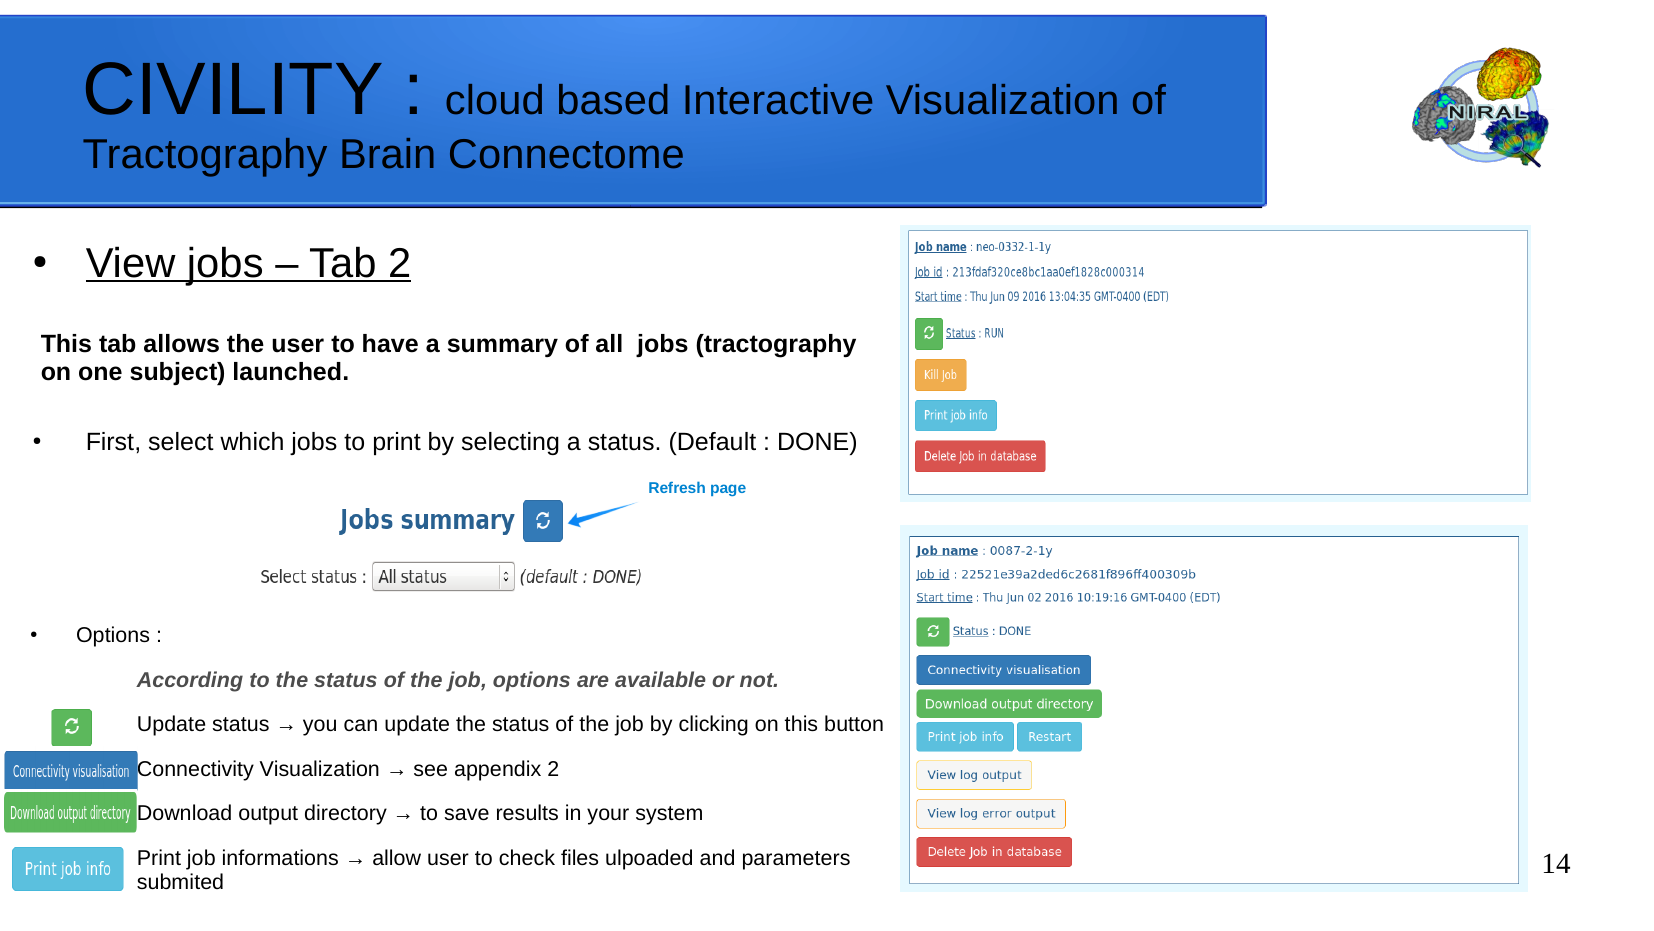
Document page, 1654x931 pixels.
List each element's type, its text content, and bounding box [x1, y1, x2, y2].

picture [900, 225, 1531, 502]
picture [227, 479, 676, 592]
text_box Refresh page [615, 480, 751, 511]
picture [900, 525, 1528, 892]
picture [2, 704, 138, 833]
picture [9, 846, 124, 892]
picture [0, 13, 1270, 212]
picture [1395, 20, 1576, 196]
text_box This tab allows the user to have a summary of all jobs (tractography on one subject) launched. [0, 330, 871, 416]
text_box Options : According to the status of the job, options are available or not. Update status → you can update the status of the job by clicking on this button Connectivity Visualization → see appendix 2 Download output directory → to save results in your system Print job informations → allow user to check files ulpoaded and parameters submited [15, 623, 901, 916]
title CIVILITY : cloud based Interactive Visualization of Tractography Brain Connectome [82, 35, 1235, 189]
list View jobs – Tab 2 [15, 240, 900, 331]
text_box First, select which jobs to print by selecting a status. (Default : DONE) [15, 428, 900, 481]
